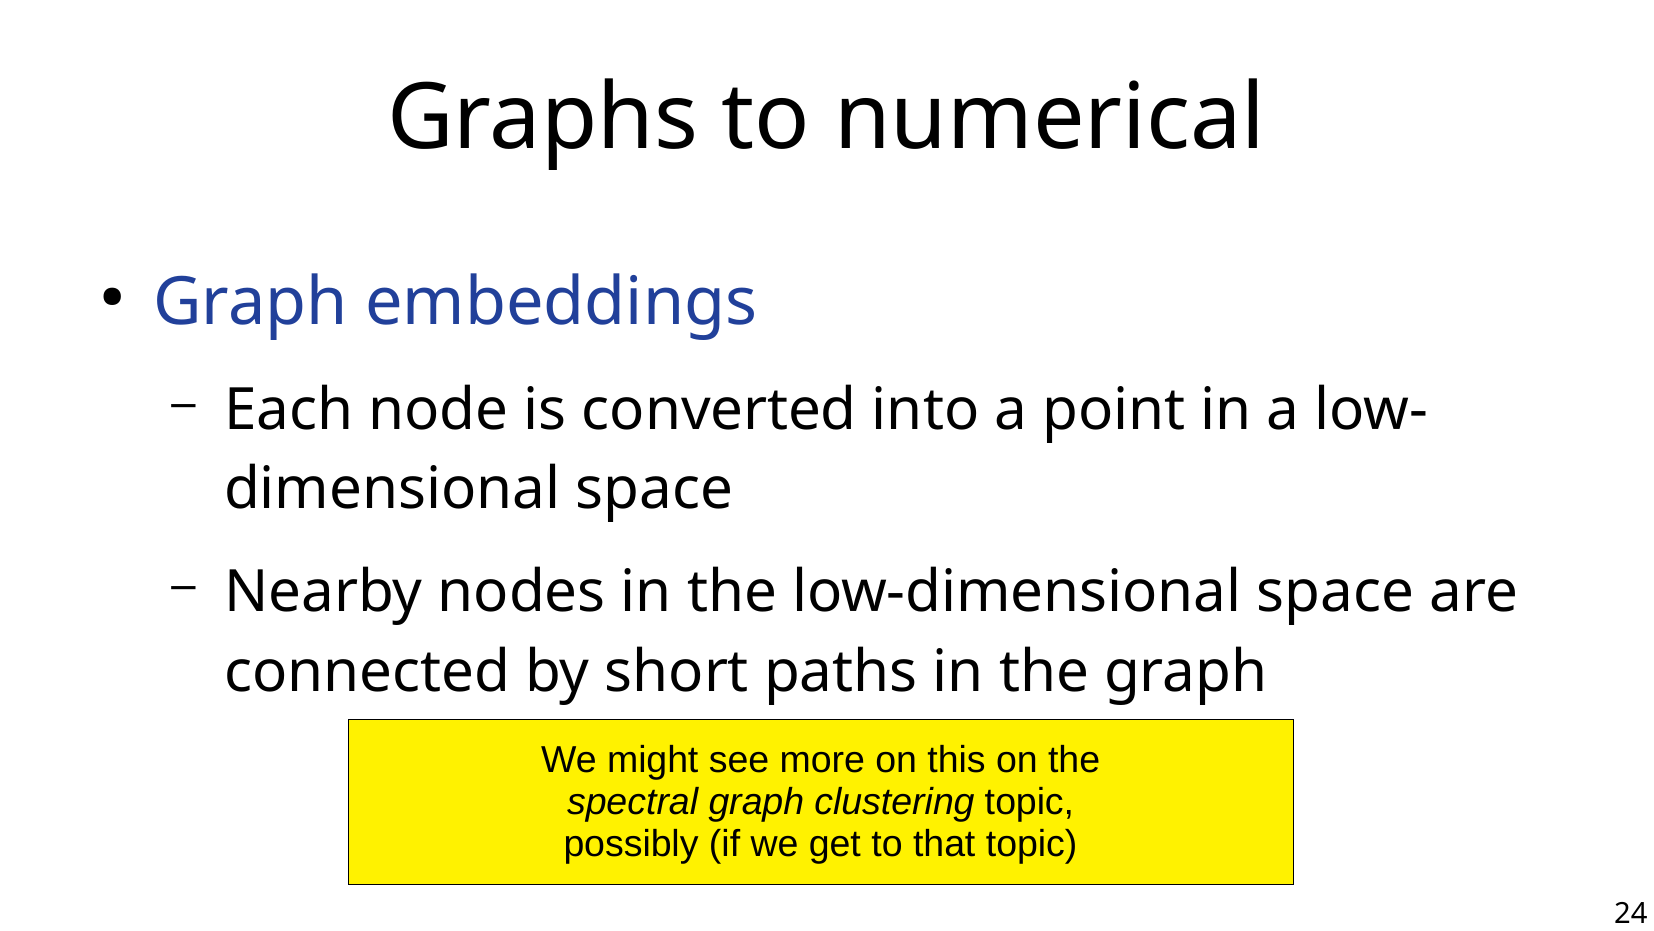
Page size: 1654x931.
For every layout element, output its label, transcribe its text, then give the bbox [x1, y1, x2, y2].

text_box We might see more on this on the spectral graph clustering topic, possibly (if we get to that topic) [348, 719, 1294, 885]
title Graphs to numerical [82, 1, 1571, 226]
list Graph embeddings Each node is converted into a point in a low-dimensional space Nearby nodes in the low-dimensional space are connected by short paths in the graph [82, 253, 1571, 793]
